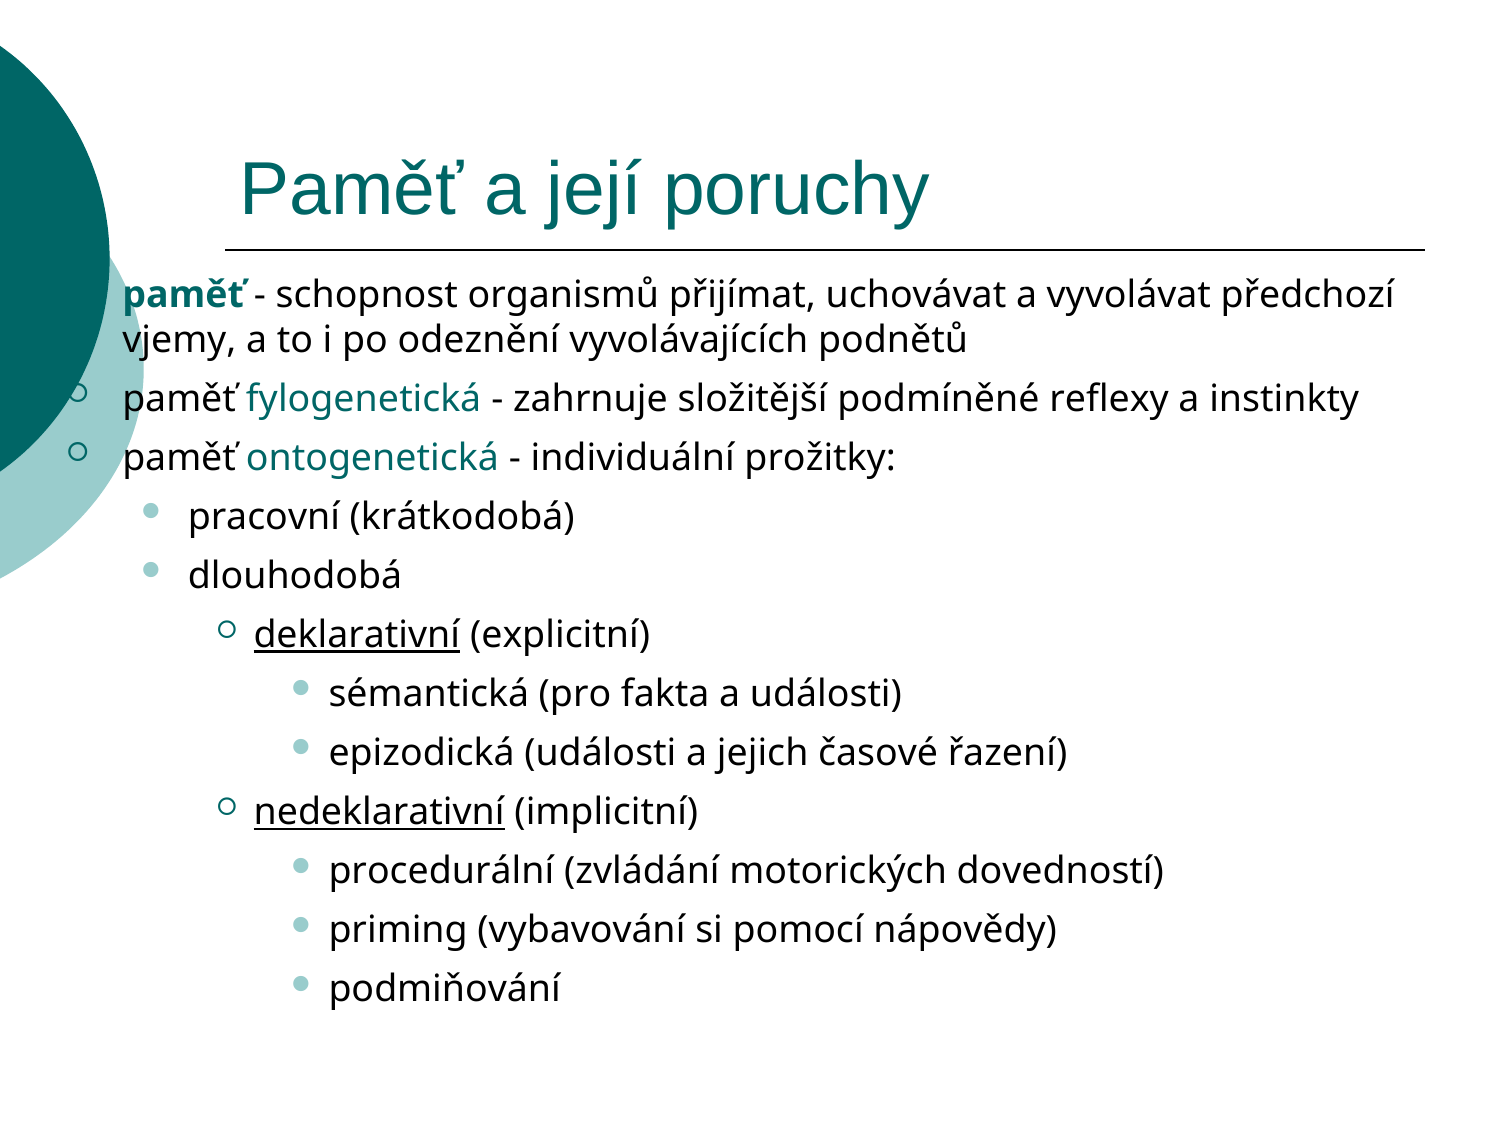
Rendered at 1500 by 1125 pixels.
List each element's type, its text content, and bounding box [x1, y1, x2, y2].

list paměť - schopnost organismů přijímat, uchovávat a vyvolávat předchozí vjemy, a to i po odeznění vyvolávajících podnětů paměť fylogenetická - zahrnuje složitější podmíněné reflexy a instinkty paměť ontogenetická - individuální prožitky: pracovní (krátkodobá) dlouhodobá deklarativní (explicitní) sémantická (pro fakta a události) epizodická (události a jejich časové řazení) nedeklarativní (implicitní) procedurální (zvládání motorických dovedností) priming (vybavování si pomocí nápovědy) podmiňování [51, 200, 1459, 1125]
title Paměť a její poruchy [224, 49, 1425, 200]
